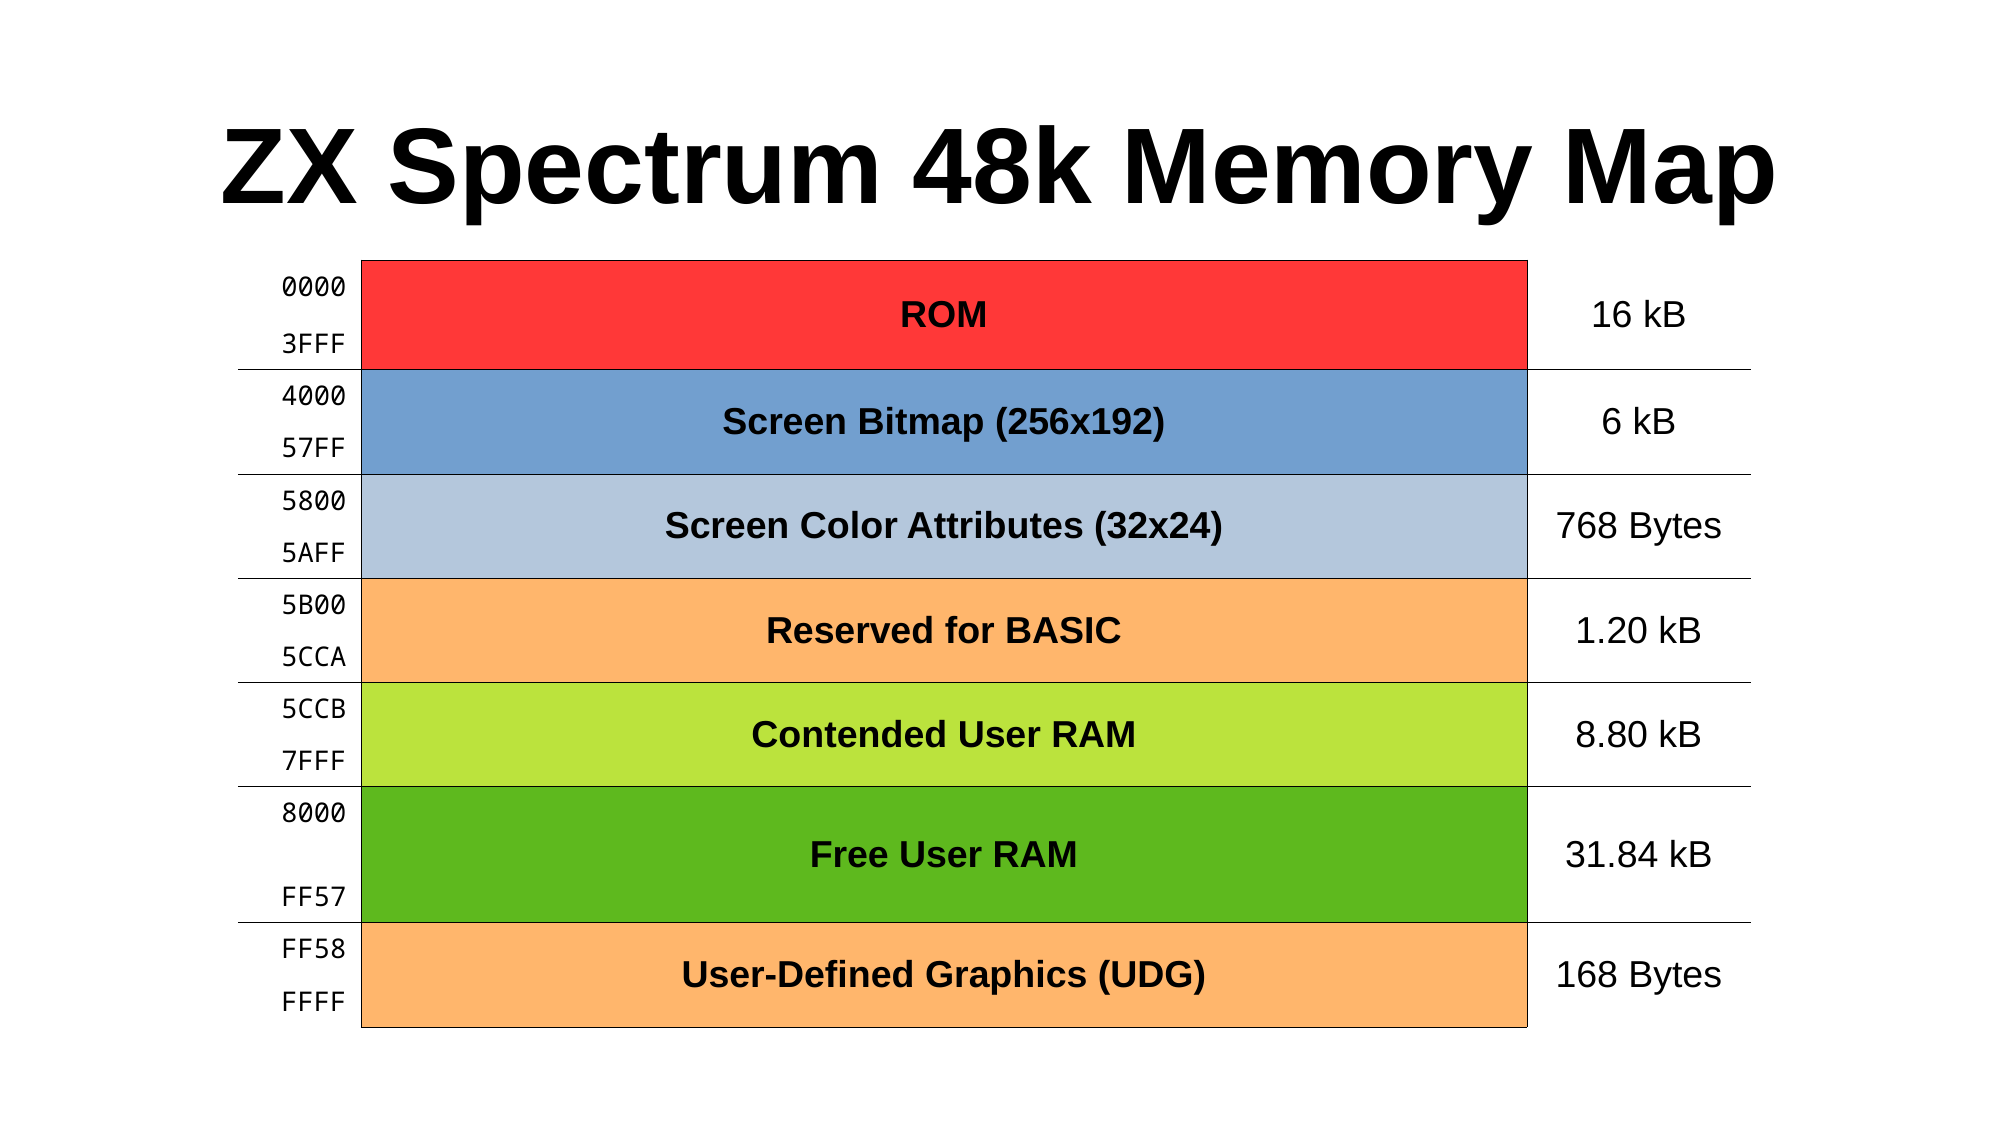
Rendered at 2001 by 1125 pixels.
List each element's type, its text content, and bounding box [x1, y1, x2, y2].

table_cell Screen Bitmap (256x192) [362, 370, 1527, 474]
table_cell 4000 [238, 370, 361, 421]
table_cell 168 Bytes [1528, 923, 1751, 1027]
table_header ROM [362, 261, 1527, 369]
table_cell 1.20 kB [1528, 579, 1751, 682]
table_cell Free User RAM [362, 787, 1527, 922]
table_cell FFFF [238, 975, 361, 1027]
table_cell 5CCA [238, 630, 361, 682]
table_cell Screen Color Attributes (32x24) [362, 475, 1527, 578]
table_cell 5800 [238, 475, 361, 526]
table_cell 5B00 [238, 579, 361, 630]
table_cell FF58 [238, 923, 361, 975]
table_cell 5AFF [238, 526, 361, 578]
table_cell User-Defined Graphics (UDG) [362, 923, 1527, 1027]
table_cell 5CCB [238, 683, 361, 734]
table_cell 3FFF [238, 312, 361, 369]
table_cell 768 Bytes [1528, 475, 1751, 578]
table_cell 6 kB [1528, 370, 1751, 474]
table_cell Reserved for BASIC [362, 579, 1527, 682]
table_cell 8.80 kB [1528, 683, 1751, 786]
table_cell FF57 [238, 839, 361, 922]
table_header 0000 [238, 260, 361, 312]
table_header 16 kB [1528, 260, 1751, 369]
table_cell 31.84 kB [1528, 787, 1751, 922]
table_cell Contended User RAM [362, 683, 1527, 786]
table_cell 57FF [238, 421, 361, 474]
table_cell 7FFF [238, 734, 361, 786]
title ZX Spectrum 48k Memory Map [137, 59, 1863, 278]
table_cell 8000 [238, 787, 361, 839]
